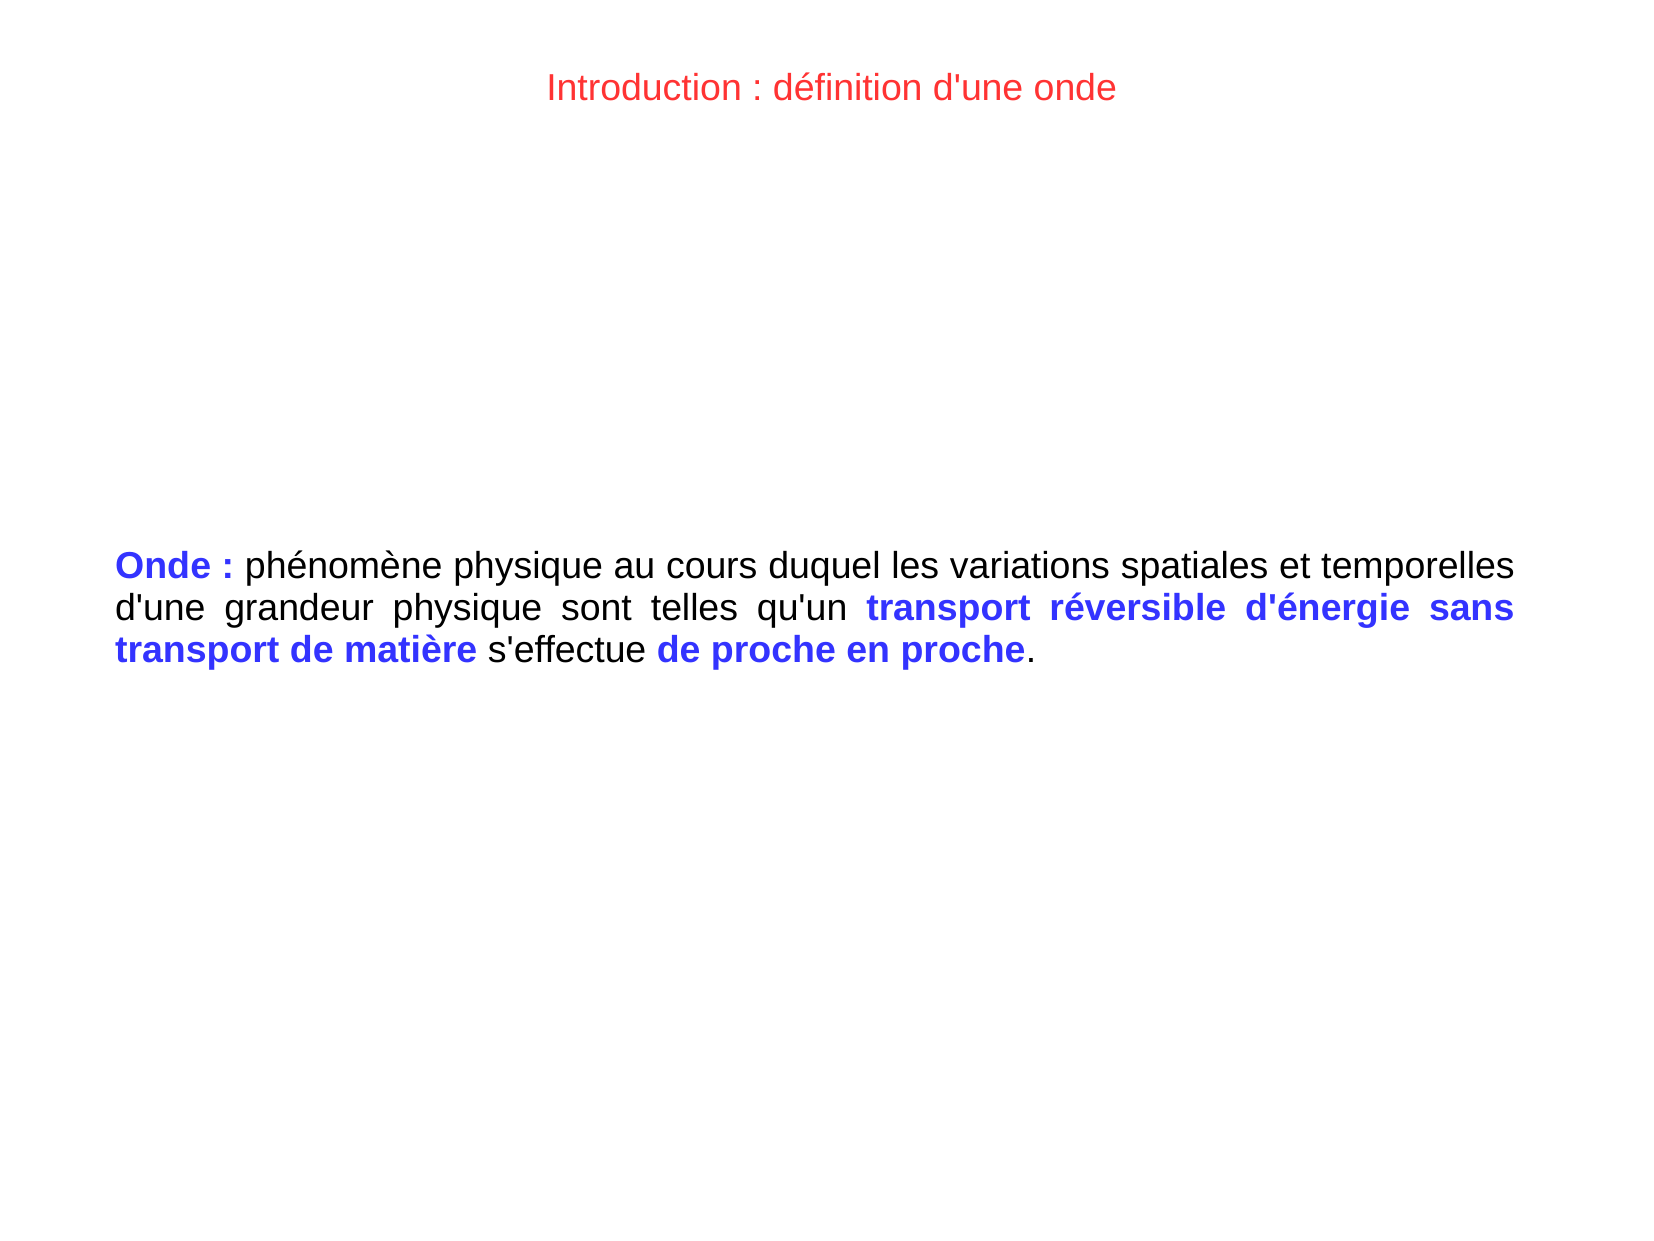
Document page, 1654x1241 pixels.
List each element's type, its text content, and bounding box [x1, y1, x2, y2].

text_box Introduction : définition d'une onde [531, 59, 1170, 116]
text_box Onde : phénomène physique au cours duquel les variations spatiales et temporelles d'une grandeur physique sont telles qu'un transport réversible d'énergie sans transport de matière s'effectue de proche en proche. [100, 537, 1530, 682]
